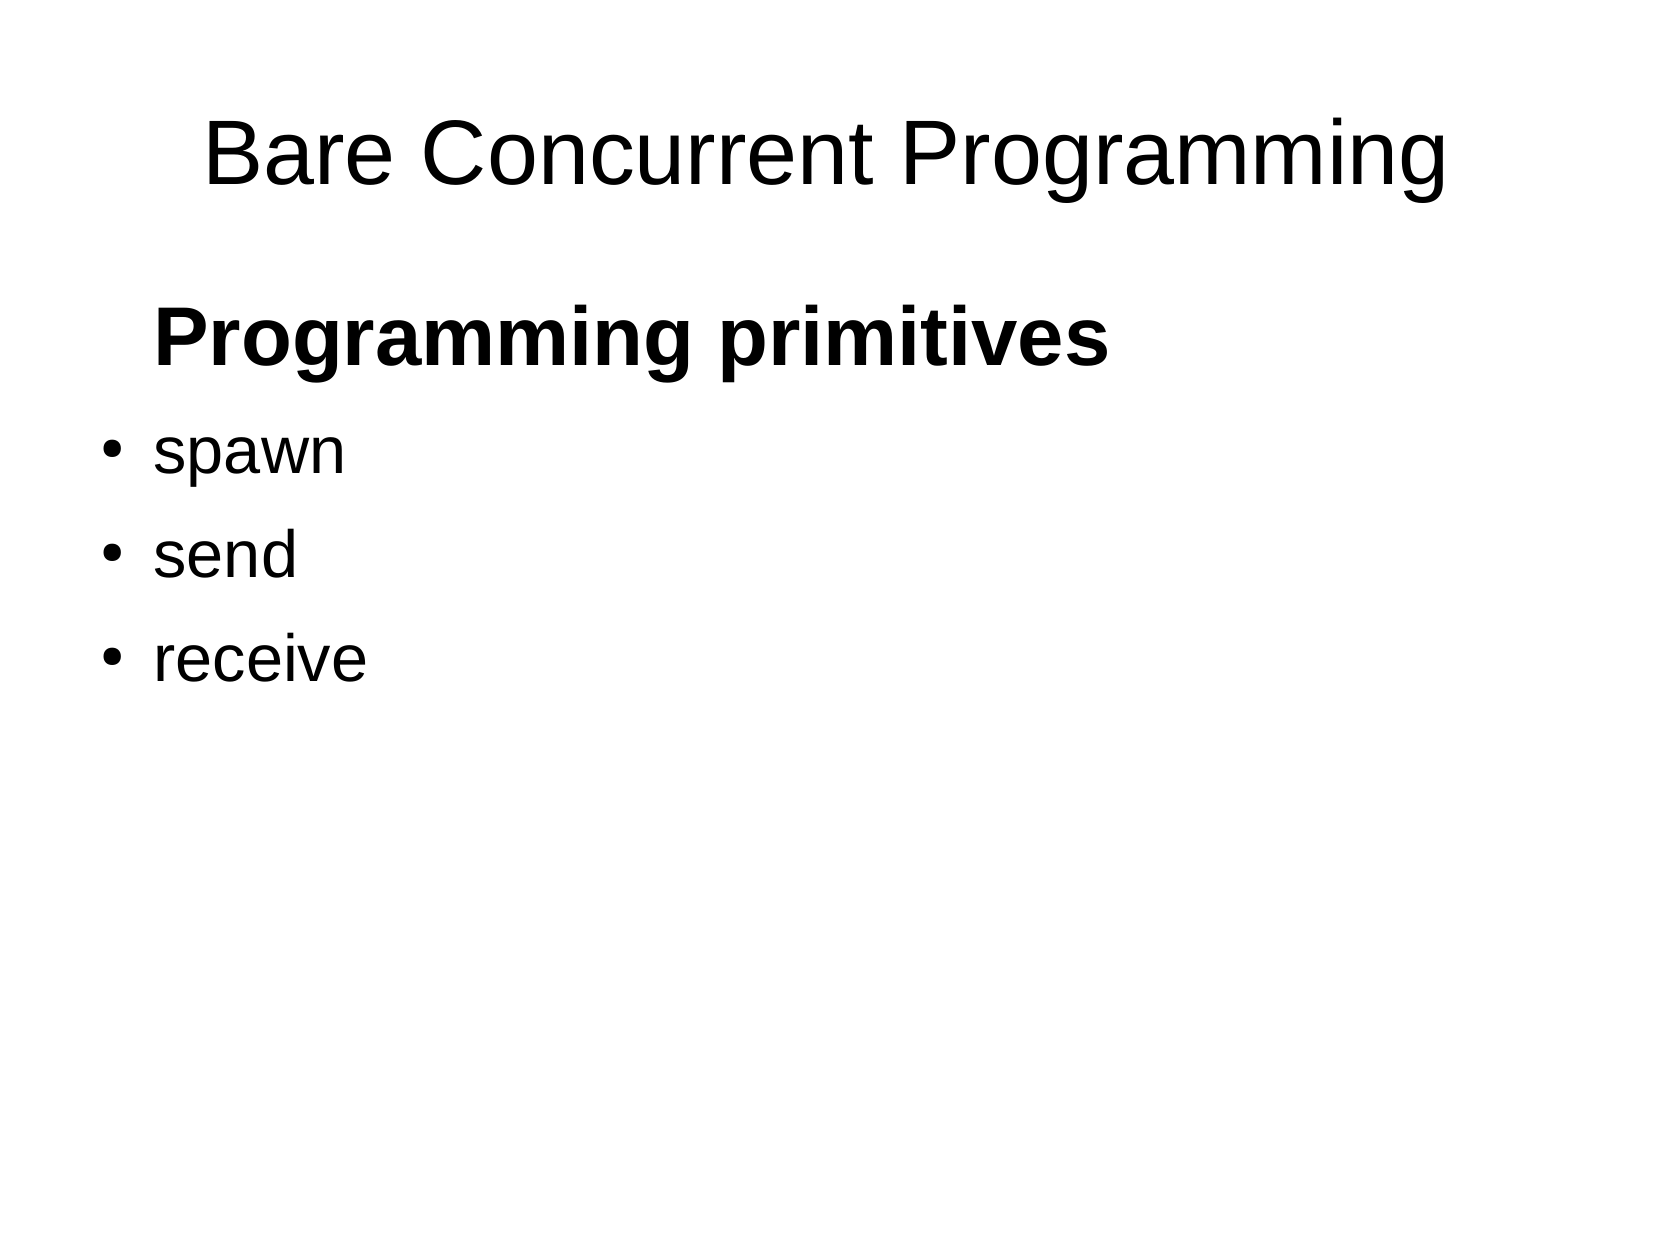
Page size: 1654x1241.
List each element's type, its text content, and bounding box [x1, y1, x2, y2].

title Bare Concurrent Programming [82, 49, 1571, 257]
list Programming primitives spawn send receive [82, 290, 1571, 1010]
